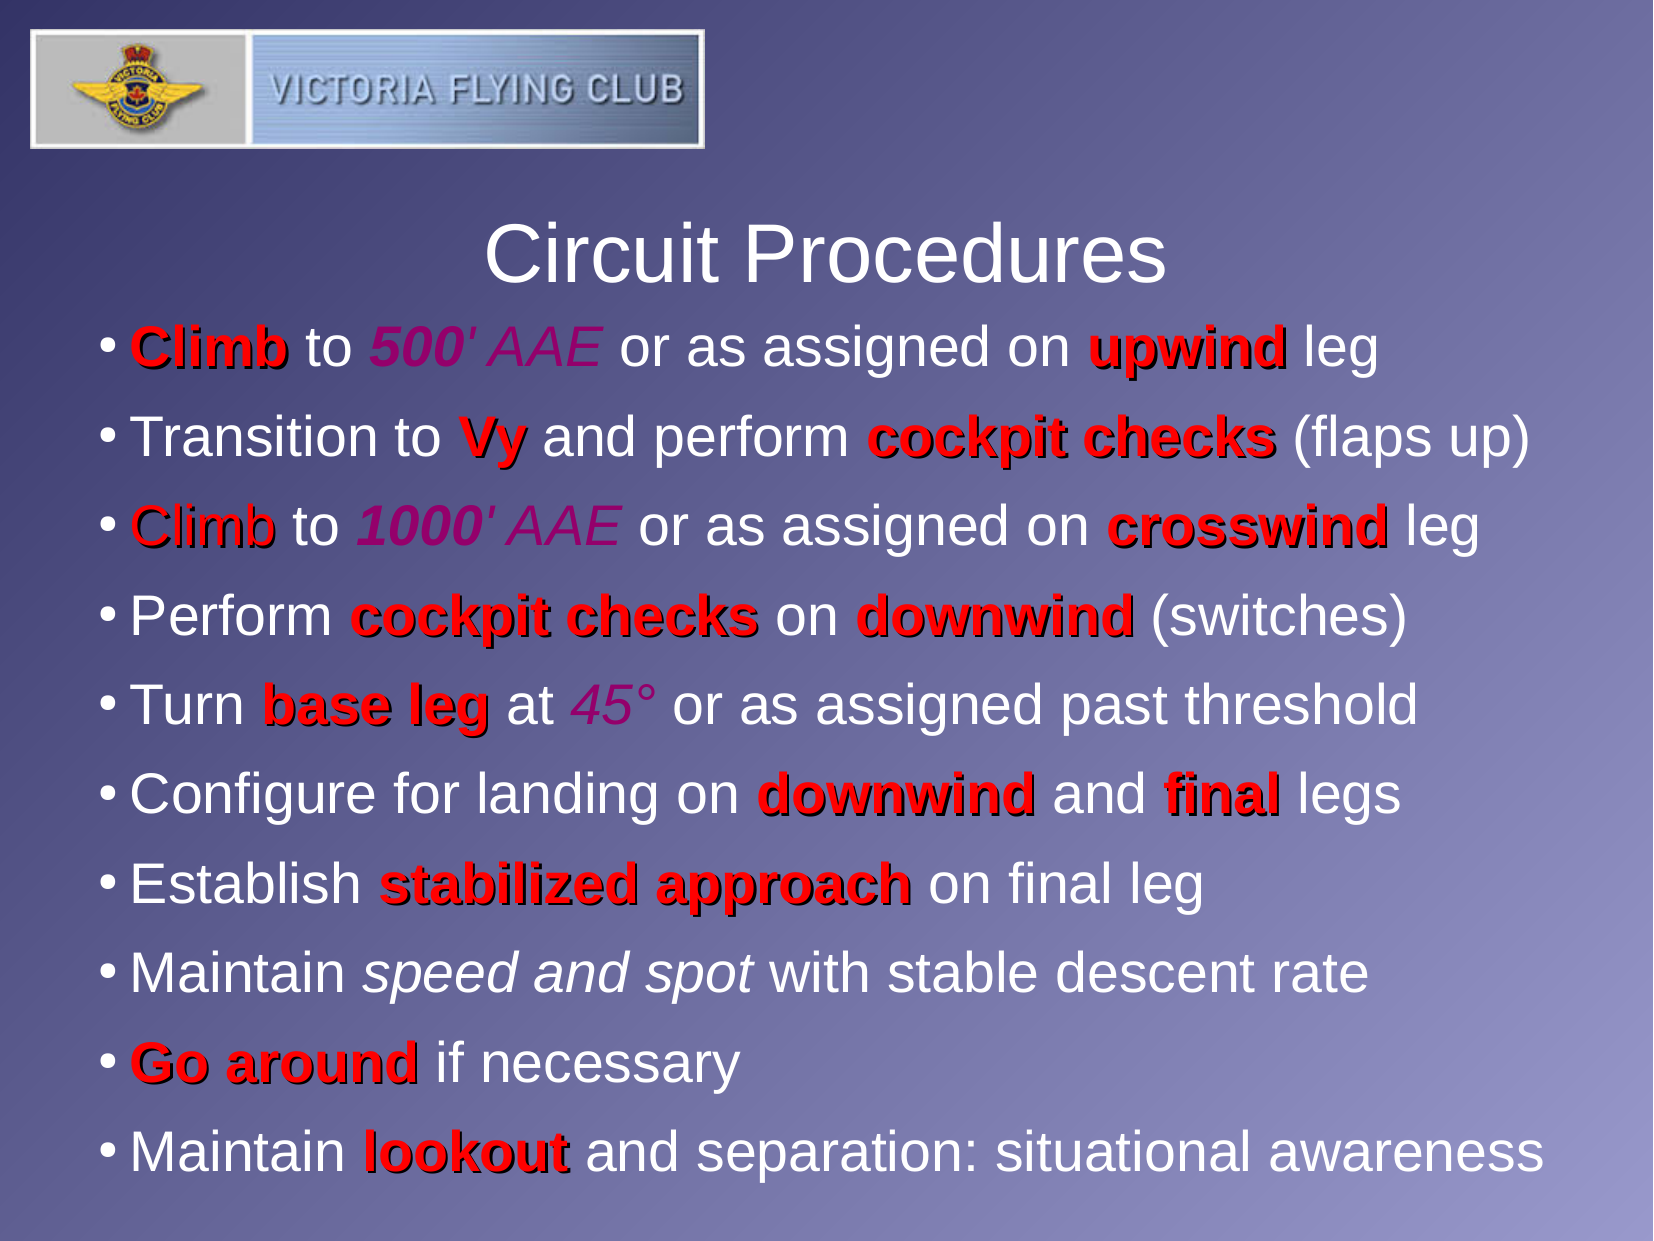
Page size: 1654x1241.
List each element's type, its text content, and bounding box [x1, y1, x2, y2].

title Circuit Procedures [82, 150, 1571, 315]
picture [30, 29, 705, 149]
list Climb to 500' AAE or as assigned on upwind leg Transition to Vy and perform cockpit checks (flaps up) Climb to 1000' AAE or as assigned on crosswind leg Perform cockpit checks on downwind (switches) Turn base leg at 45° or as assigned past threshold Configure for landing on downwind and final legs Establish stabilized approach on final leg Maintain speed and spot with stable descent rate Go around if necessary Maintain lookout and separation: situational awareness [82, 315, 1571, 1201]
